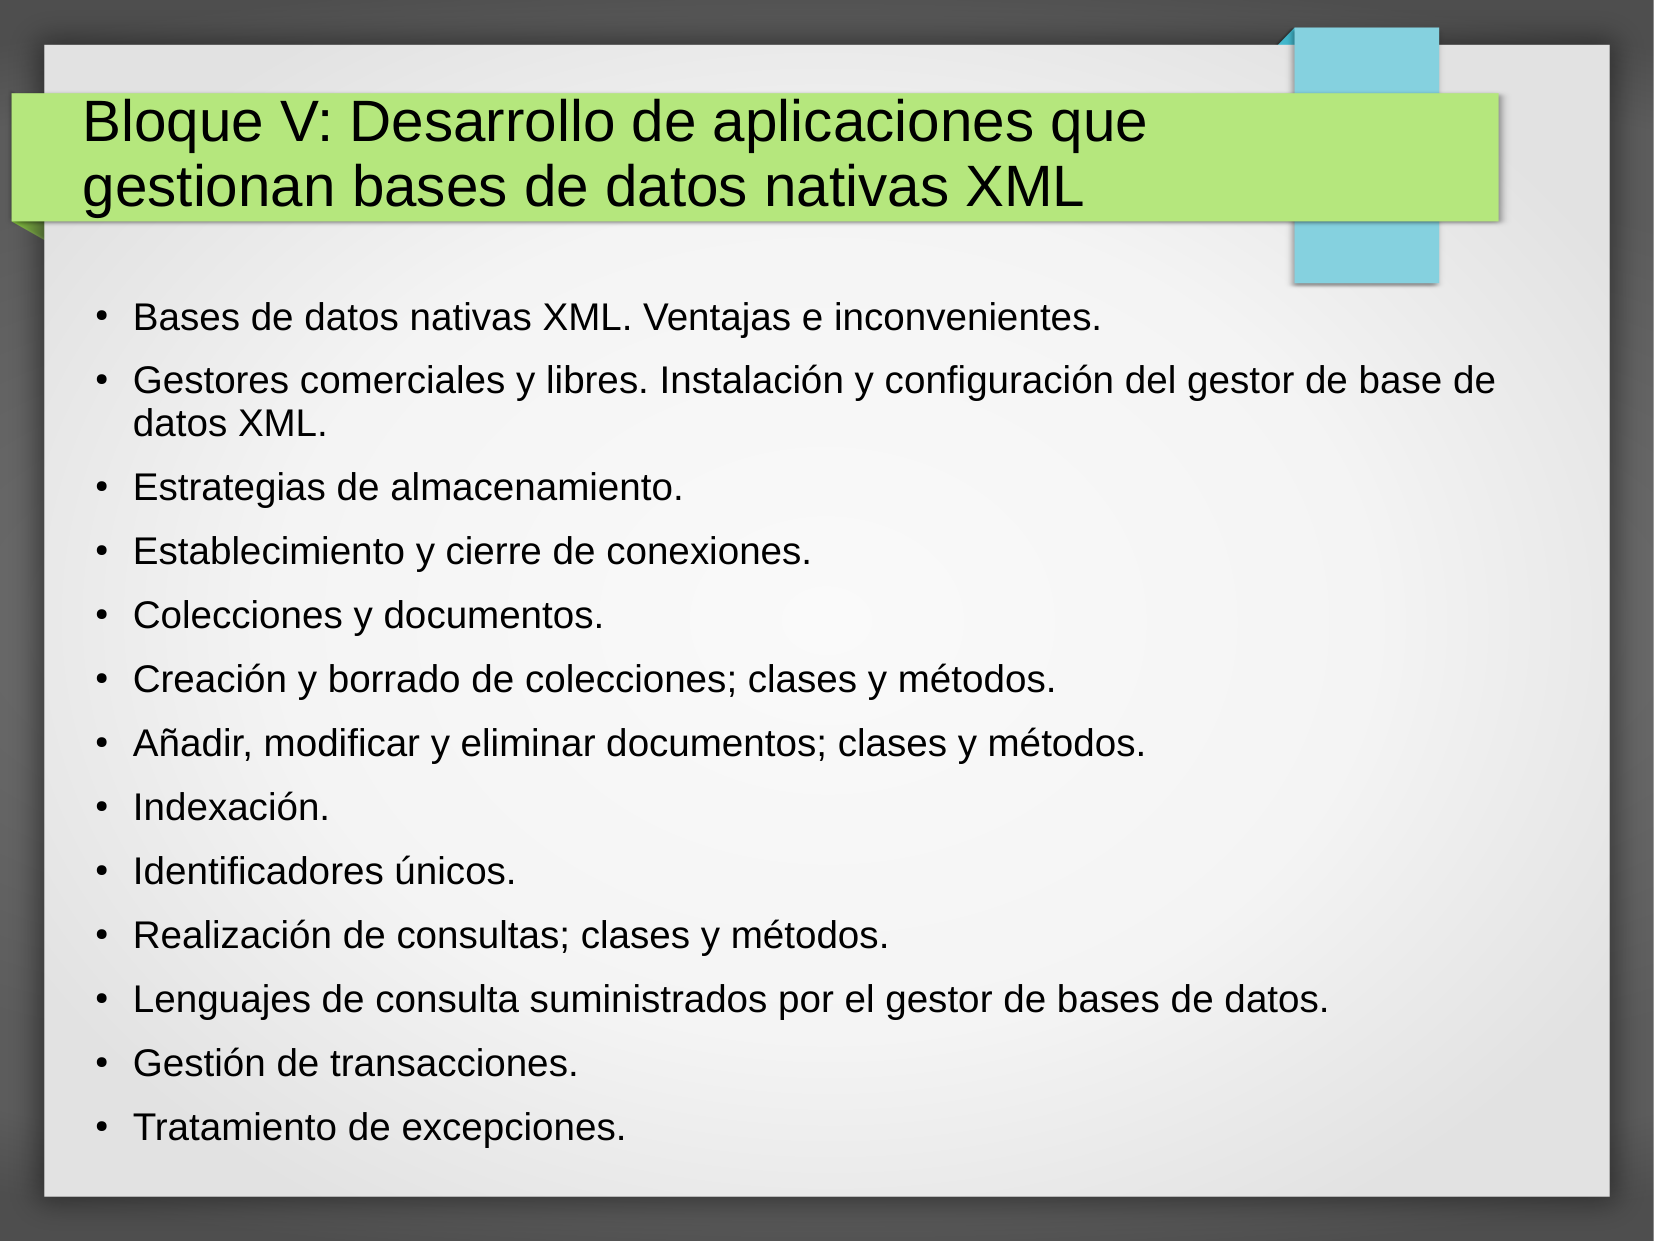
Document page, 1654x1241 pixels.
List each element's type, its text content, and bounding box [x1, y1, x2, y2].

list Bases de datos nativas XML. Ventajas e inconvenientes. Gestores comerciales y libres. Instalación y configuración del gestor de base de datos XML. Estrategias de almacenamiento. Establecimiento y cierre de conexiones. Colecciones y documentos. Creación y borrado de colecciones; clases y métodos. Añadir, modificar y eliminar documentos; clases y métodos. Indexación. Identificadores únicos. Realización de consultas; clases y métodos. Lenguajes de consulta suministrados por el gestor de bases de datos. Gestión de transacciones. Tratamiento de excepciones. [82, 295, 1571, 1156]
picture [0, 0, 1654, 1241]
title Bloque V: Desarrollo de aplicaciones que gestionan bases de datos nativas XML [82, 88, 1264, 219]
